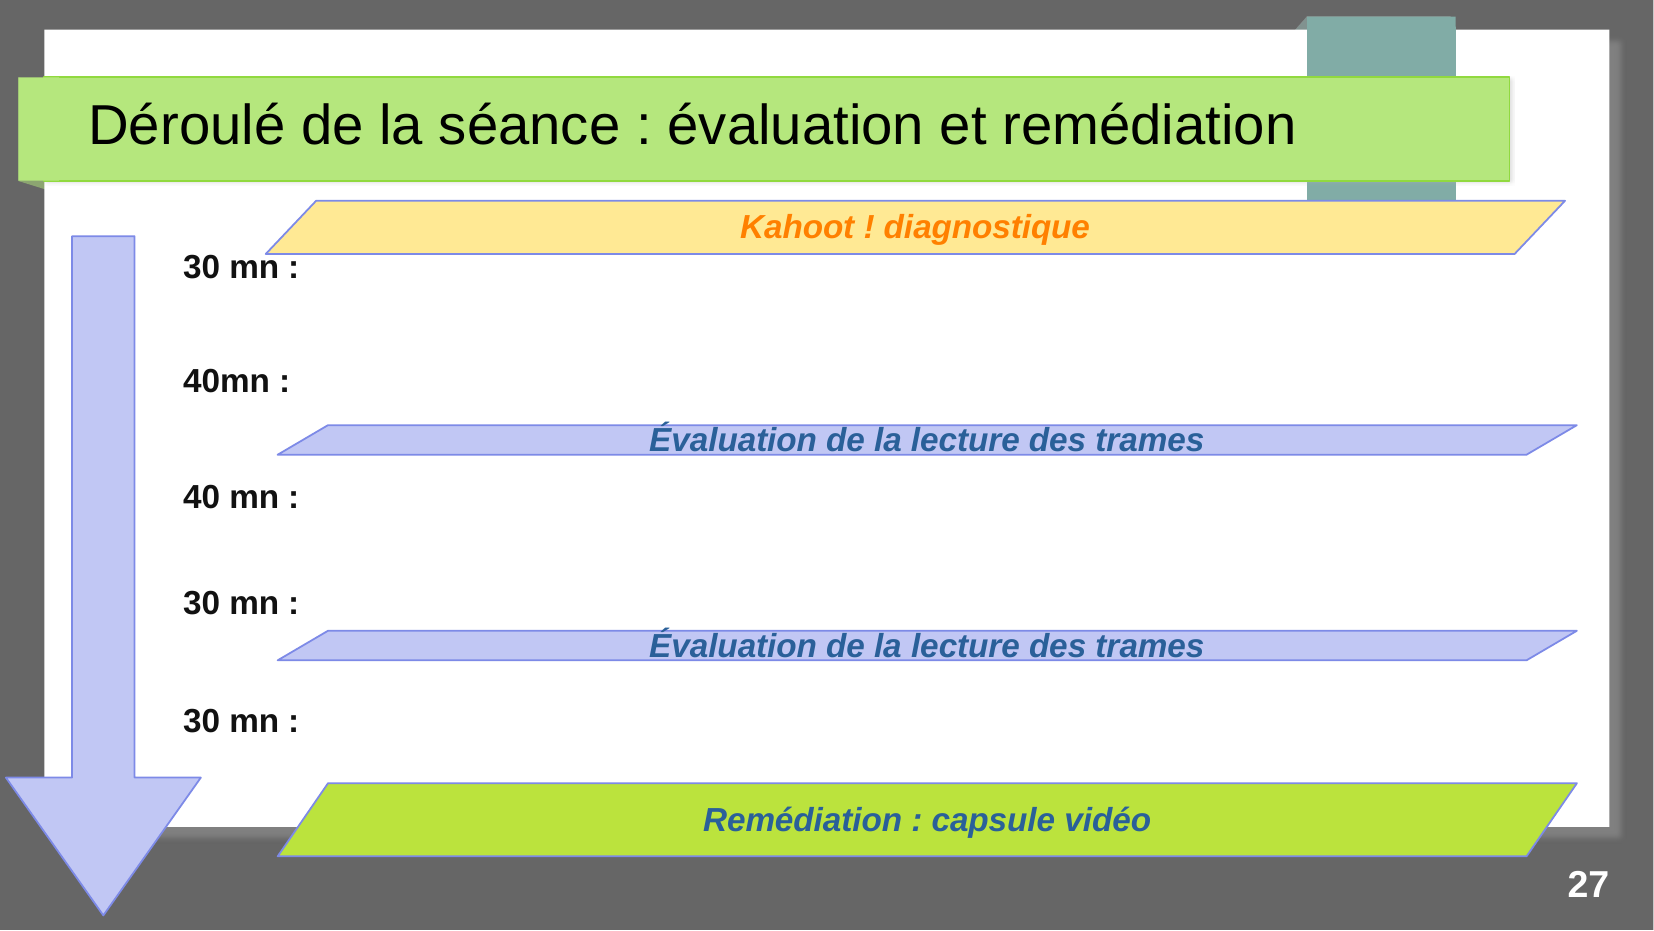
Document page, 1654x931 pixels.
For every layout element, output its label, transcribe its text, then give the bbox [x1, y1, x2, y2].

text_box Évaluation de la lecture des trames [277, 630, 1577, 661]
text_box Kahoot ! diagnostique [265, 200, 1566, 254]
text_box <numéro> [974, 856, 1625, 916]
list 40mn : [183, 356, 1654, 406]
list 30 mn : [183, 578, 1654, 628]
list 30 mn : [183, 696, 1654, 746]
text_box [5, 236, 201, 916]
list 30 mn : [183, 242, 1654, 292]
text_box Remédiation : capsule vidéo [277, 783, 1577, 857]
list 40 mn : [183, 472, 1654, 522]
title Déroulé de la séance : évaluation et remédiation [88, 73, 1506, 178]
text_box Évaluation de la lecture des trames [277, 425, 1577, 455]
